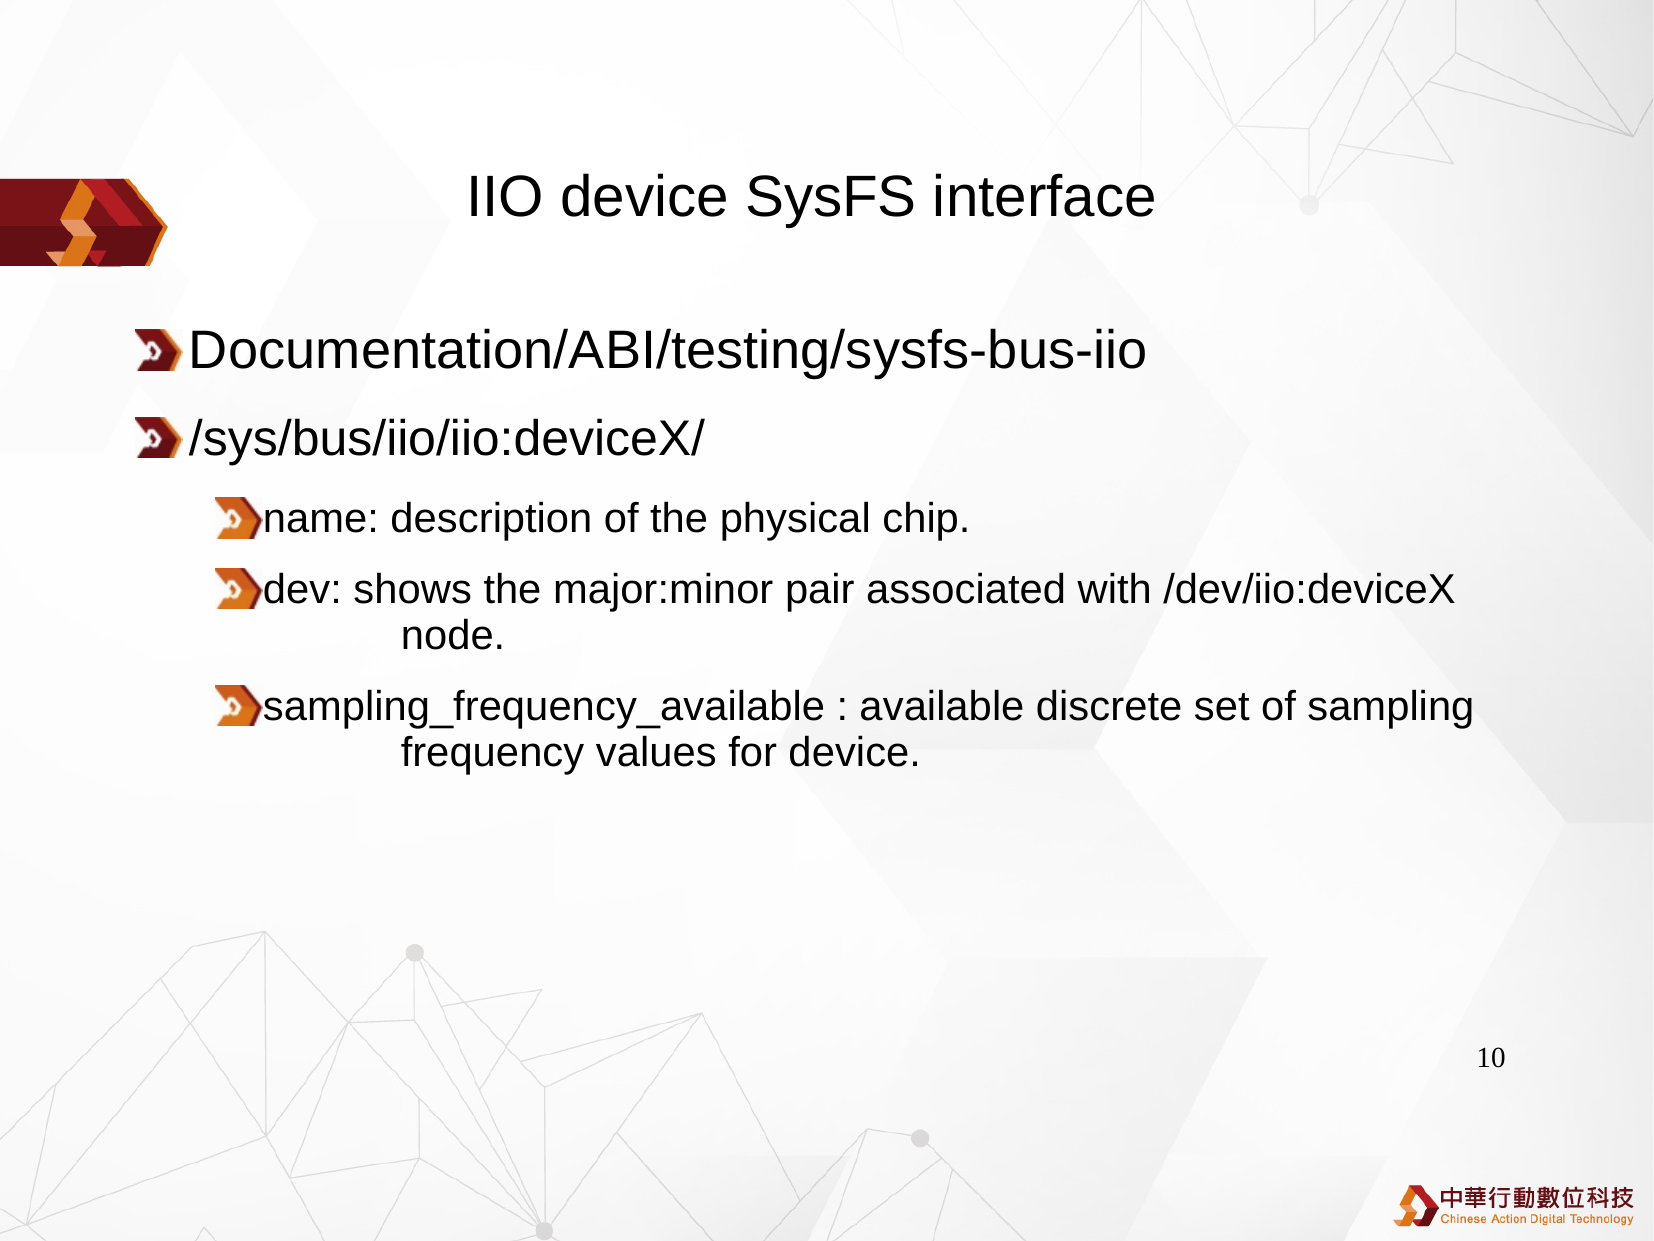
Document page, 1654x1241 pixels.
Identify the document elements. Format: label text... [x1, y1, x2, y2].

picture [0, 0, 1654, 1241]
title IIO device SysFS interface [118, 112, 1506, 281]
list Documentation/ABI/testing/sysfs-bus-iio /sys/bus/iio/iio:deviceX/ name: description of the physical chip. dev: shows the major:minor pair associated with /dev/iio:deviceX node. sampling_frequency_available : available discrete set of sampling frequency values for device. [118, 319, 1571, 1040]
